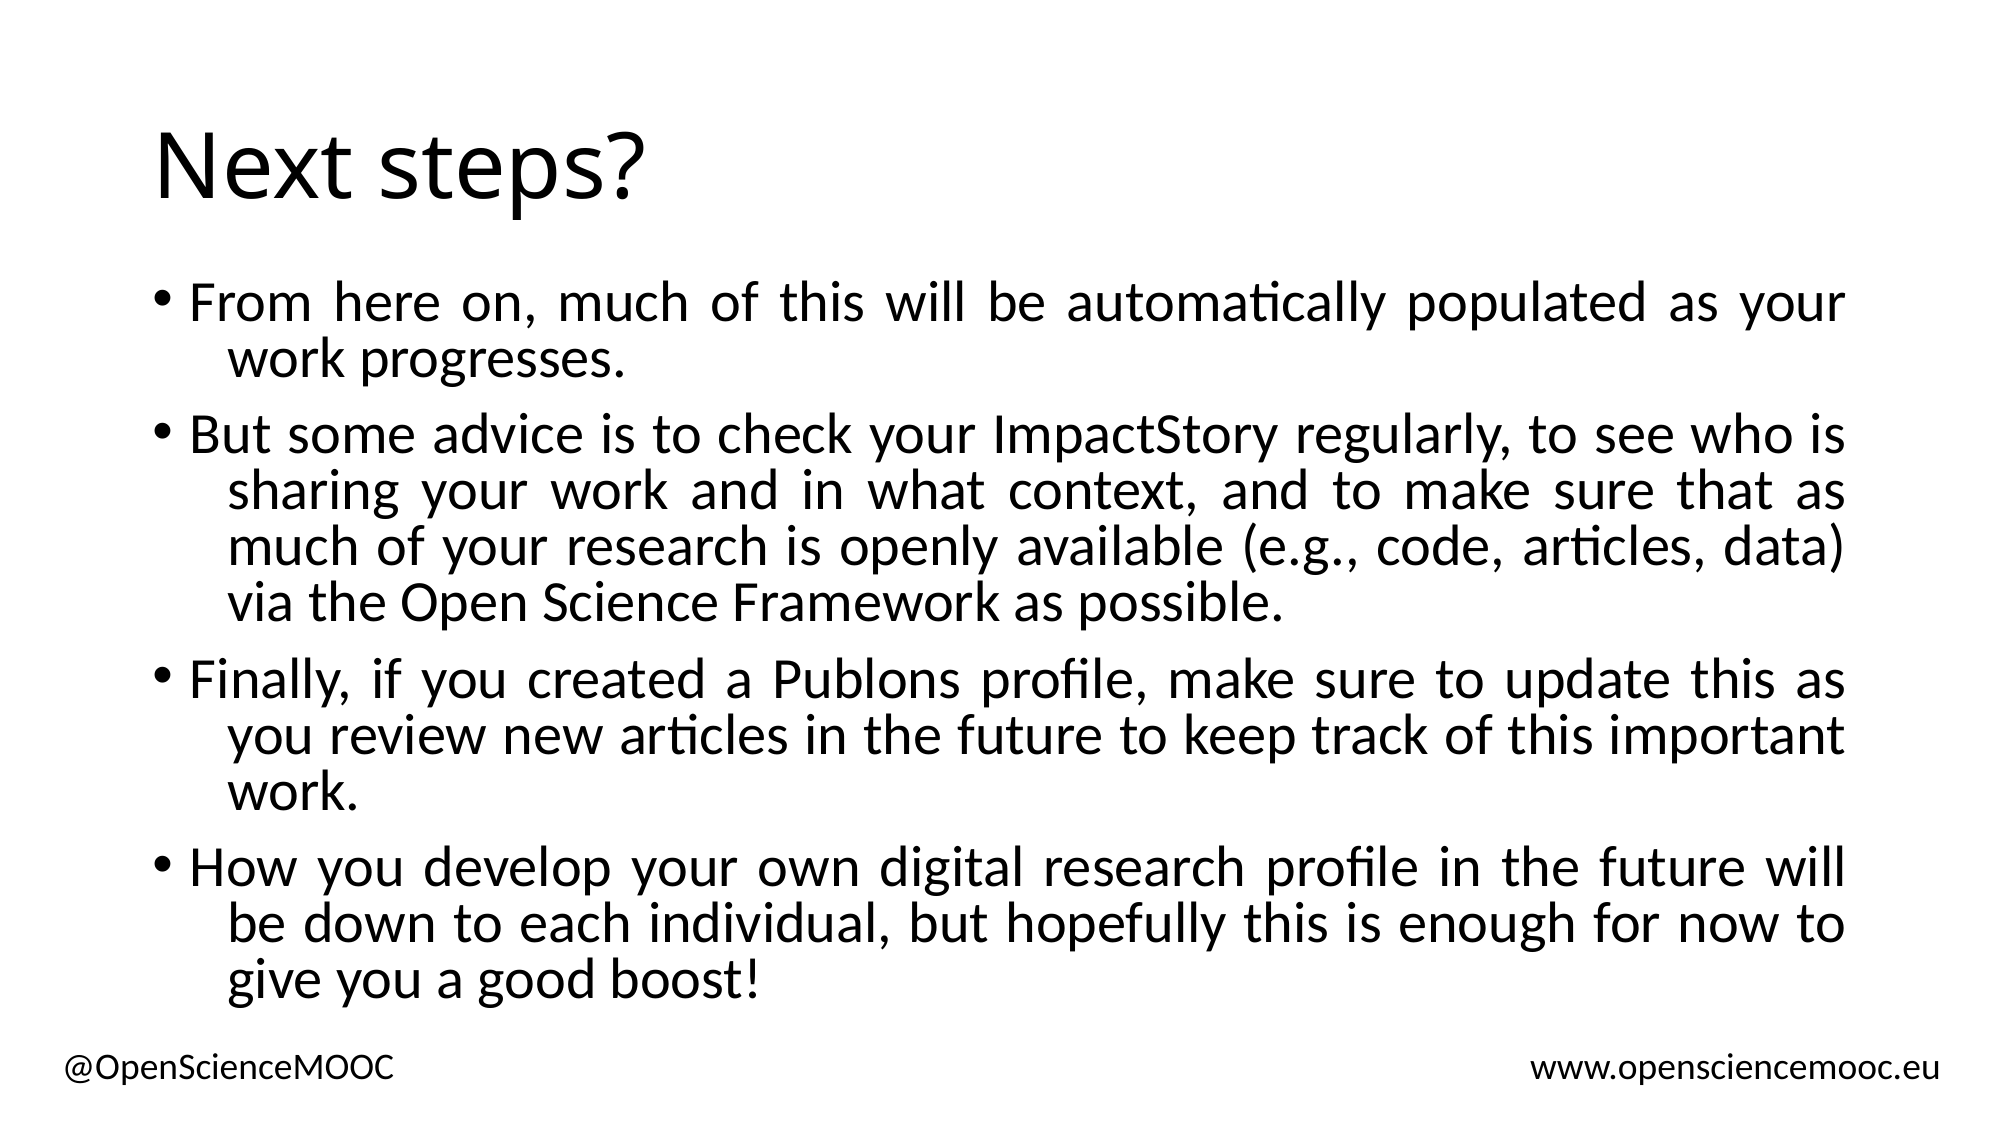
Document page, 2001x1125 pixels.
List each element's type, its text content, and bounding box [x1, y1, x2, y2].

text_box @OpenScienceMOOC [47, 1035, 410, 1095]
list From here on, much of this will be automatically populated as your work progresses. But some advice is to check your ImpactStory regularly, to see who is sharing your work and in what context, and to make sure that as much of your research is openly available (e.g., code, articles, data) via the Open Science Framework as possible. Finally, if you created a Publons profile, make sure to update this as you review new articles in the future to keep track of this important work. How you develop your own digital research profile in the future will be down to each individual, but hopefully this is enough for now to give you a good boost! [137, 269, 1863, 1035]
text_box www.opensciencemooc.eu [1515, 1035, 1956, 1095]
title Next steps? [137, 59, 1863, 269]
